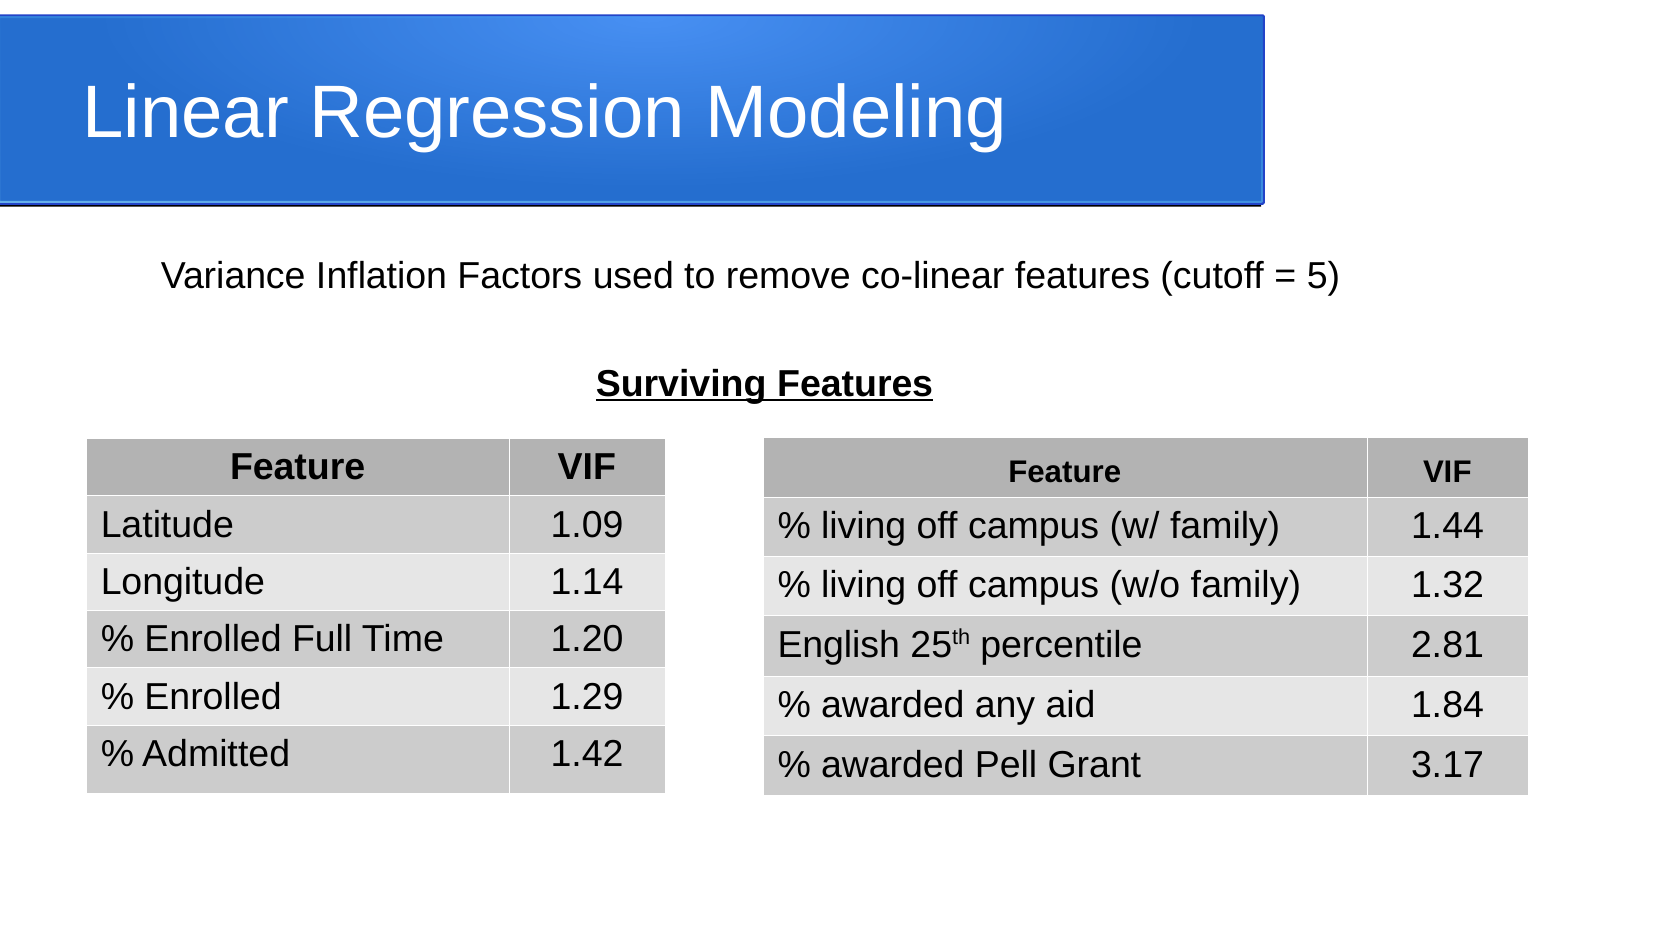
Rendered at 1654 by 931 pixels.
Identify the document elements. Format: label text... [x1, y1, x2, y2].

list Surviving Features [525, 362, 1654, 438]
table_cell % living off campus (w/o family) [764, 557, 1367, 615]
list Variance Inflation Factors used to remove co-linear features (cutoff = 5) [90, 255, 1531, 331]
table_header VIF [1368, 438, 1528, 497]
table_cell 1.84 [1368, 677, 1528, 735]
table_cell 1.29 [510, 668, 665, 725]
table_cell % Admitted [87, 726, 509, 793]
table_cell 2.81 [1368, 616, 1528, 676]
table_cell 1.42 [510, 726, 665, 793]
table_cell % awarded Pell Grant [764, 736, 1367, 795]
table_cell 3.17 [1368, 736, 1528, 795]
table_cell 1.44 [1368, 498, 1528, 556]
table_header Feature [87, 439, 509, 495]
table_header VIF [510, 439, 665, 495]
table_header Feature [764, 438, 1367, 497]
table_cell Longitude [87, 554, 509, 610]
table_cell Latitude [87, 496, 509, 553]
title Linear Regression Modeling [82, 35, 1235, 189]
table_cell % Enrolled [87, 668, 509, 725]
table_cell 1.32 [1368, 557, 1528, 615]
table_cell 1.09 [510, 496, 665, 553]
table_cell 1.20 [510, 611, 665, 667]
table_cell % Enrolled Full Time [87, 611, 509, 667]
table_cell % awarded any aid [764, 677, 1367, 735]
table_cell 1.14 [510, 554, 665, 610]
table_cell English 25th percentile [764, 616, 1367, 676]
table_cell % living off campus (w/ family) [764, 498, 1367, 556]
